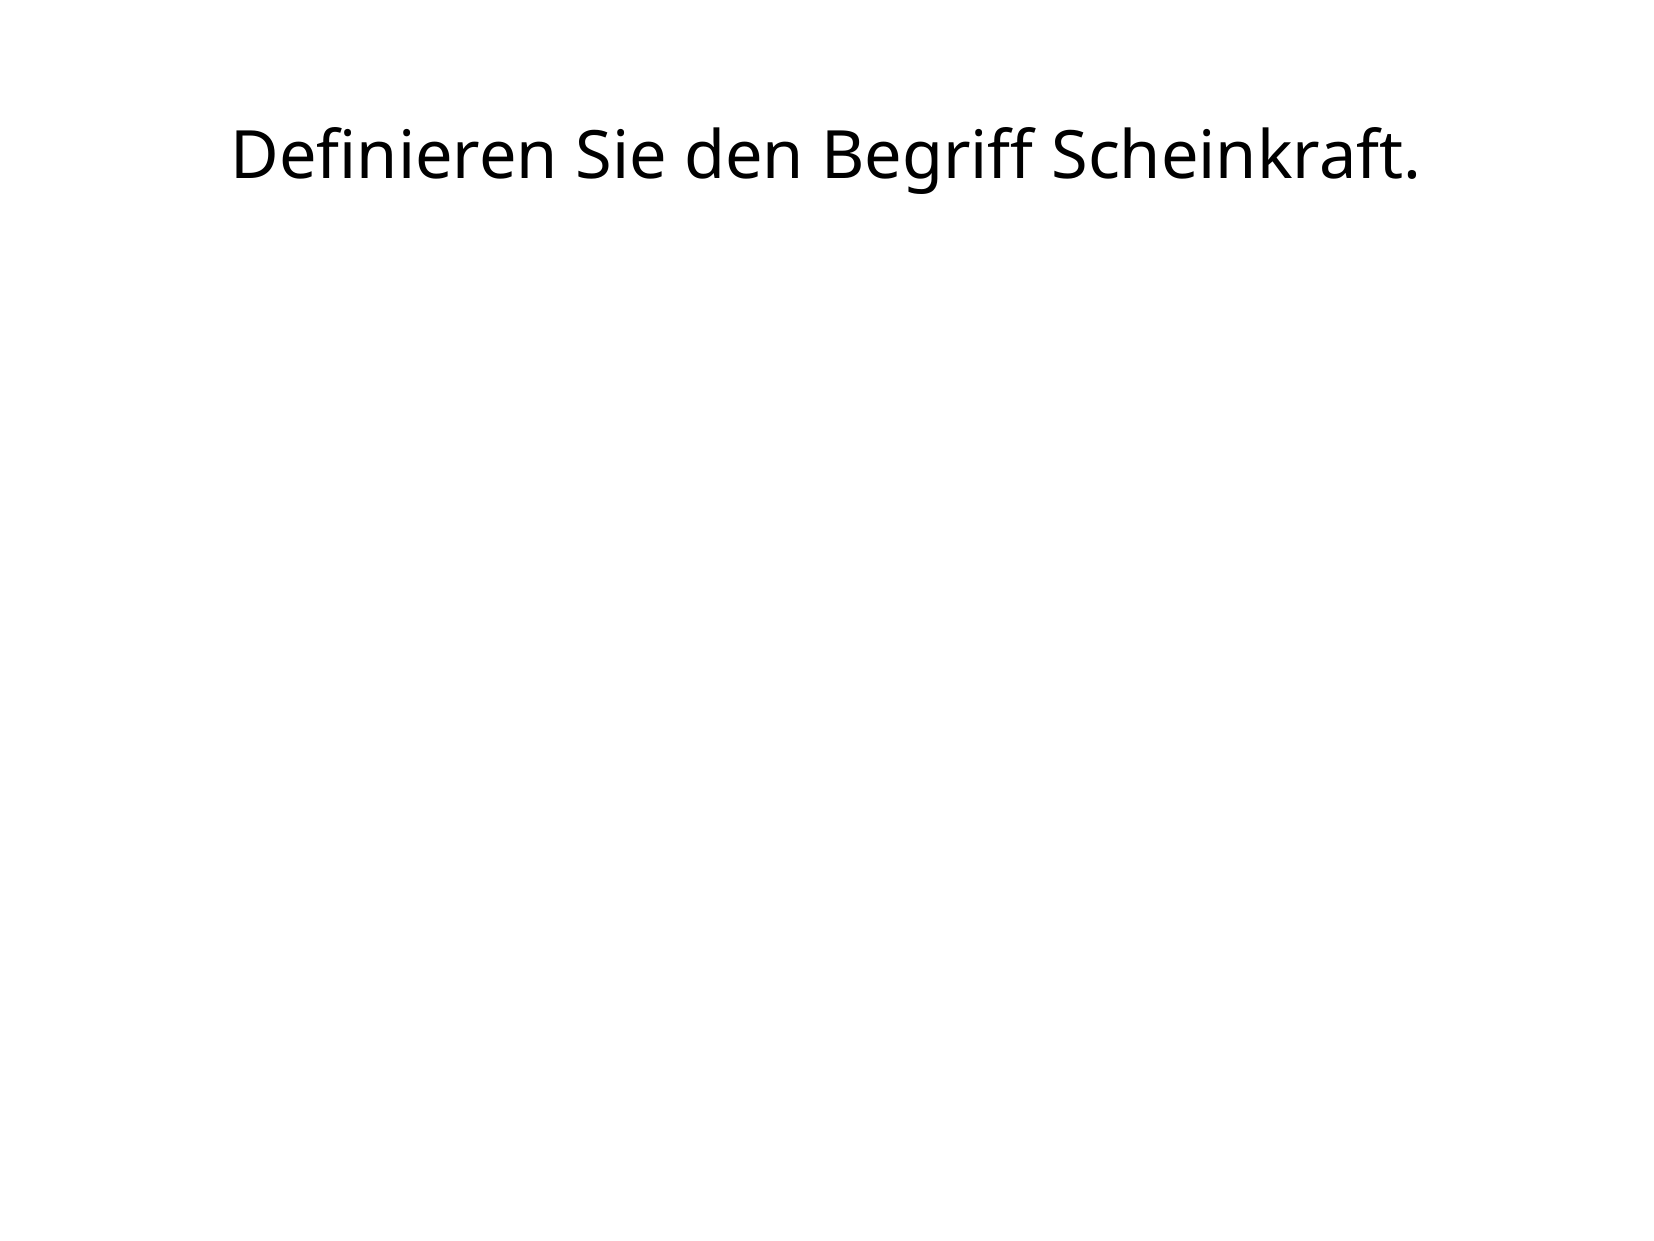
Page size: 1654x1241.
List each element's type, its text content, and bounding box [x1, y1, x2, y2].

title Definieren Sie den Begriff Scheinkraft. [82, 49, 1571, 257]
